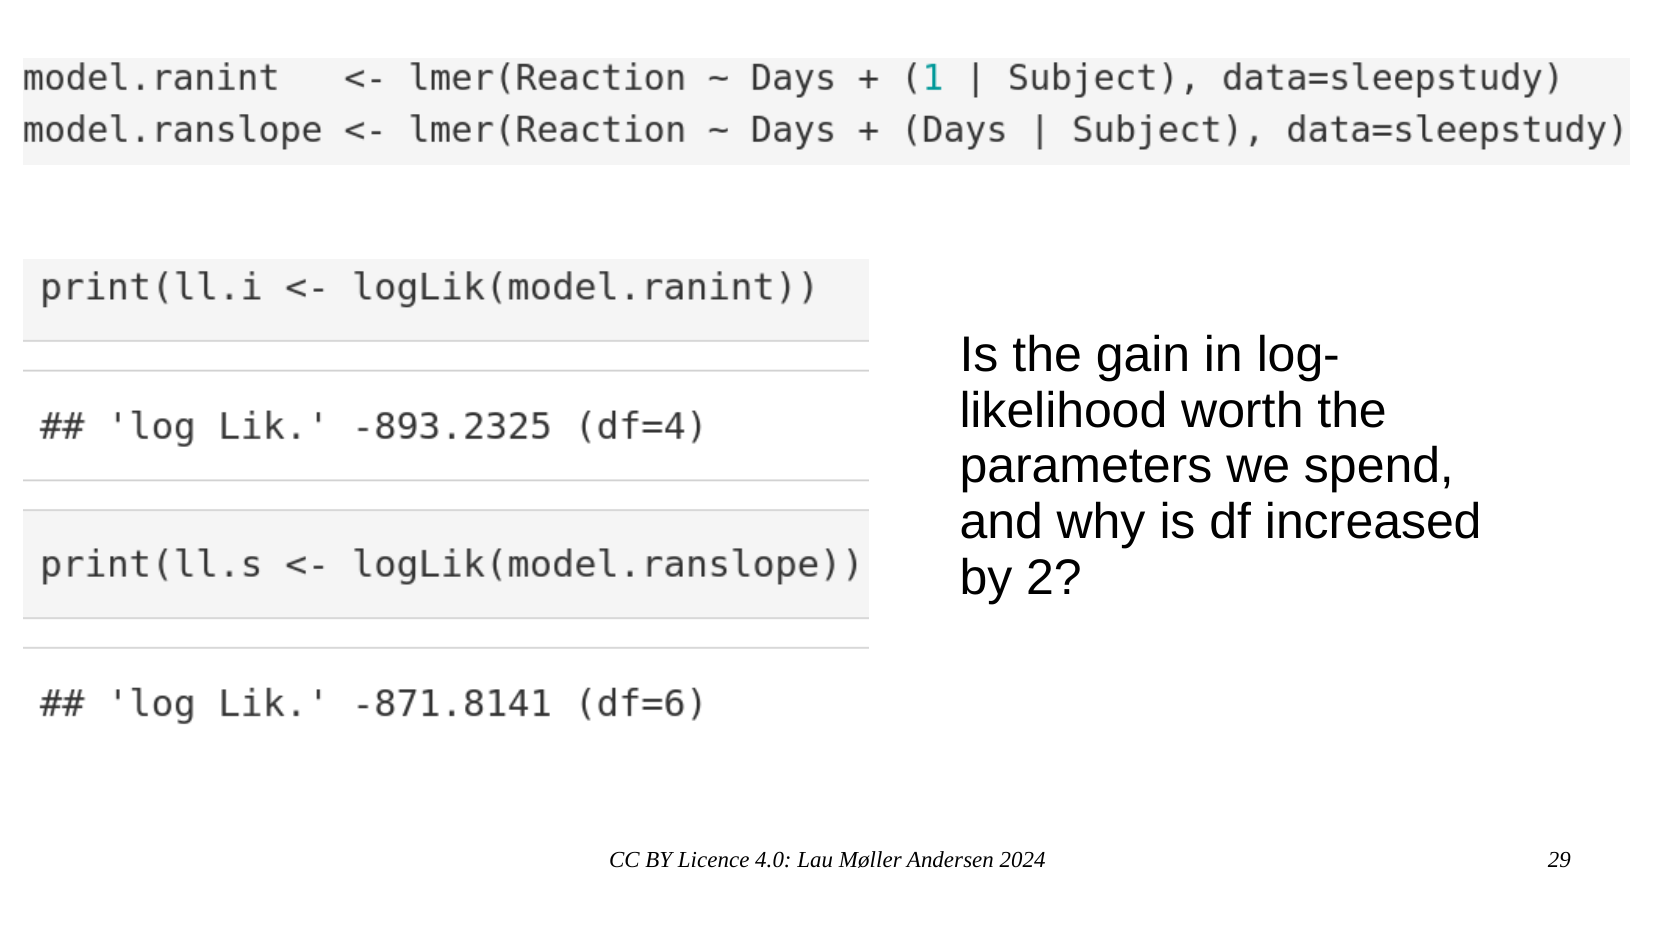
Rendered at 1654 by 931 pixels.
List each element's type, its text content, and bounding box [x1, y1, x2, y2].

text_box Is the gain in log-likelihood worth the parameters we spend, and why is df increased by 2? [944, 318, 1560, 613]
picture [23, 259, 869, 757]
picture [23, 58, 1630, 165]
